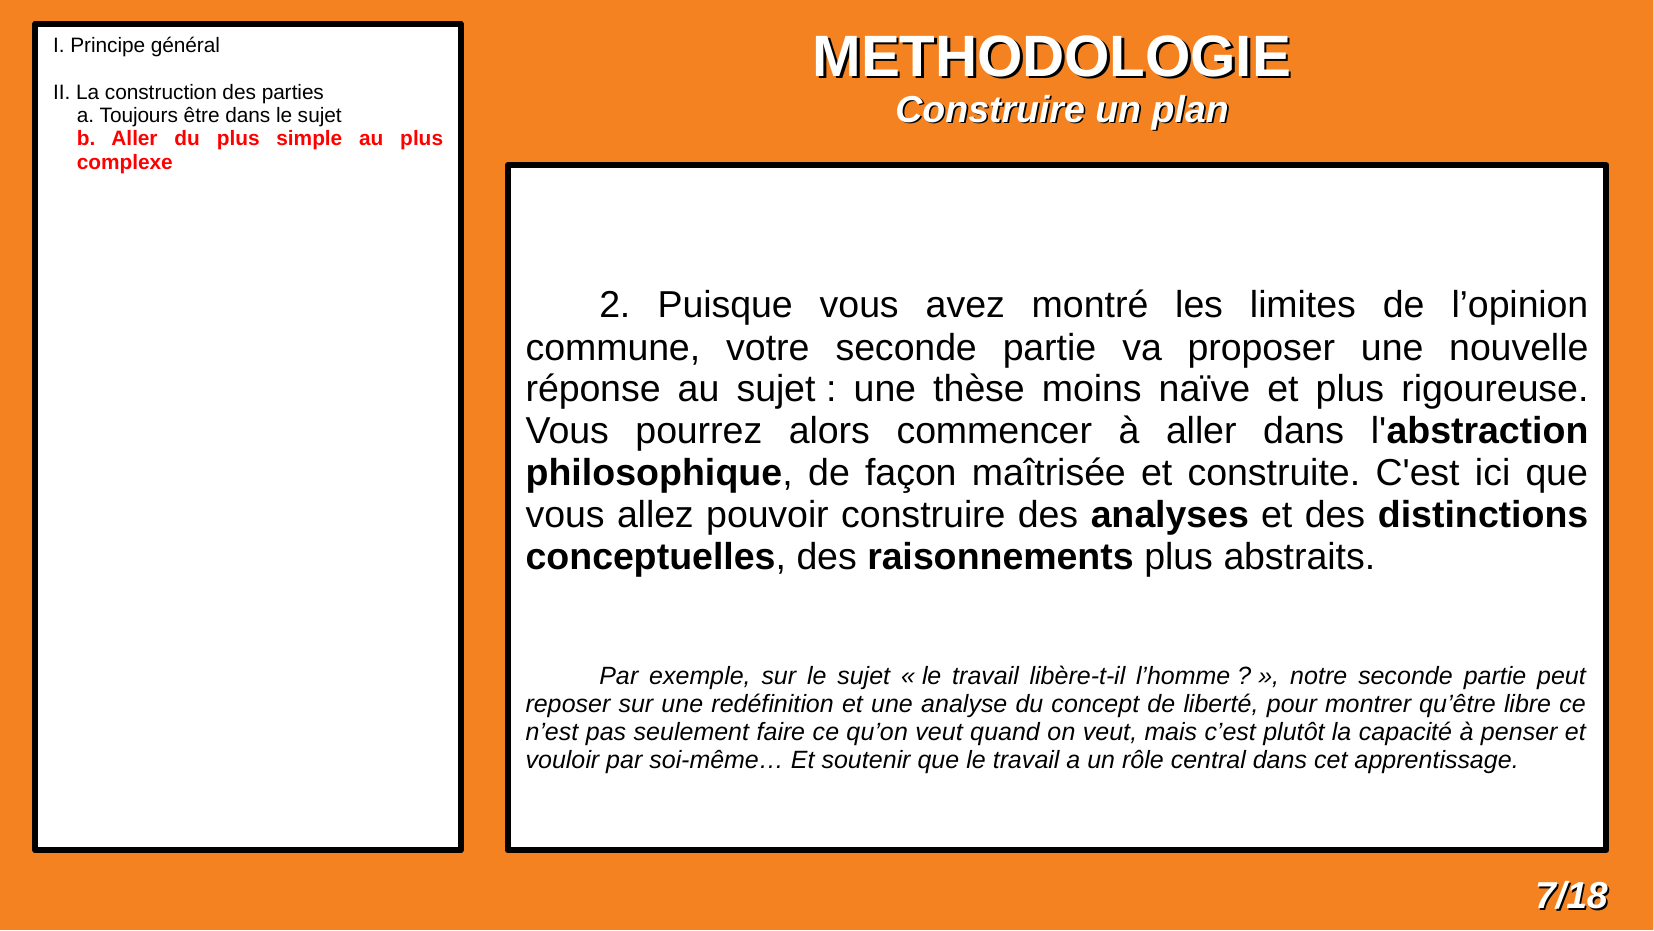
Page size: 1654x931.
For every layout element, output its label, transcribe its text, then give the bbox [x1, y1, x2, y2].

text_box <numéro>/18 [1464, 867, 1623, 931]
text_box METHODOLOGIE Construire un plan [507, 0, 1607, 154]
text_box I. Principe général II. La construction des parties a. Toujours être dans le sujet b. Aller du plus simple au plus complexe [35, 23, 461, 851]
text_box 2. Puisque vous avez montré les limites de l’opinion commune, votre seconde partie va proposer une nouvelle réponse au sujet : une thèse moins naïve et plus rigoureuse. Vous pourrez alors commencer à aller dans l'abstraction philosophique, de façon maîtrisée et construite. C'est ici que vous allez pouvoir construire des analyses et des distinctions conceptuelles, des raisonnements plus abstraits. Par exemple, sur le sujet « le travail libère-t-il l’homme ? », notre seconde partie peut reposer sur une redéfinition et une analyse du concept de liberté, pour montrer qu’être libre ce n’est pas seulement faire ce qu’on veut quand on veut, mais c’est plutôt la capacité à penser et vouloir par soi-même… Et soutenir que le travail a un rôle central dans cet apprentissage. [507, 165, 1607, 851]
